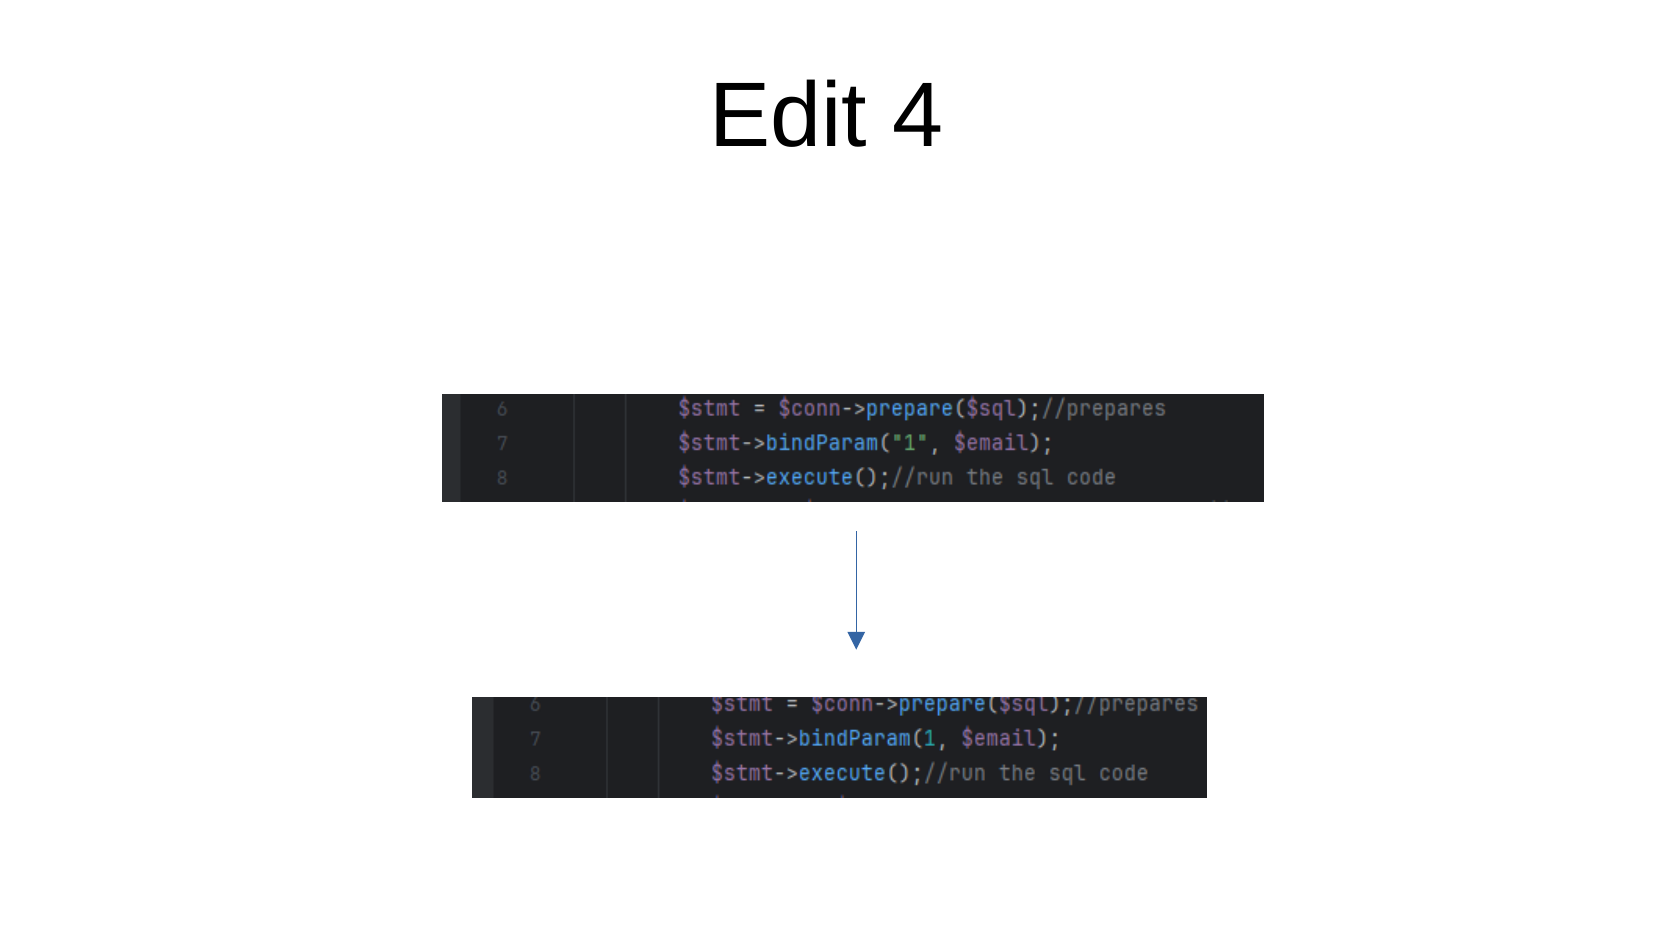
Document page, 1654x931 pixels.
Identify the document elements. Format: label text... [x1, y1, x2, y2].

title Edit 4 [82, 37, 1571, 193]
picture [472, 697, 1207, 798]
picture [442, 394, 1264, 502]
